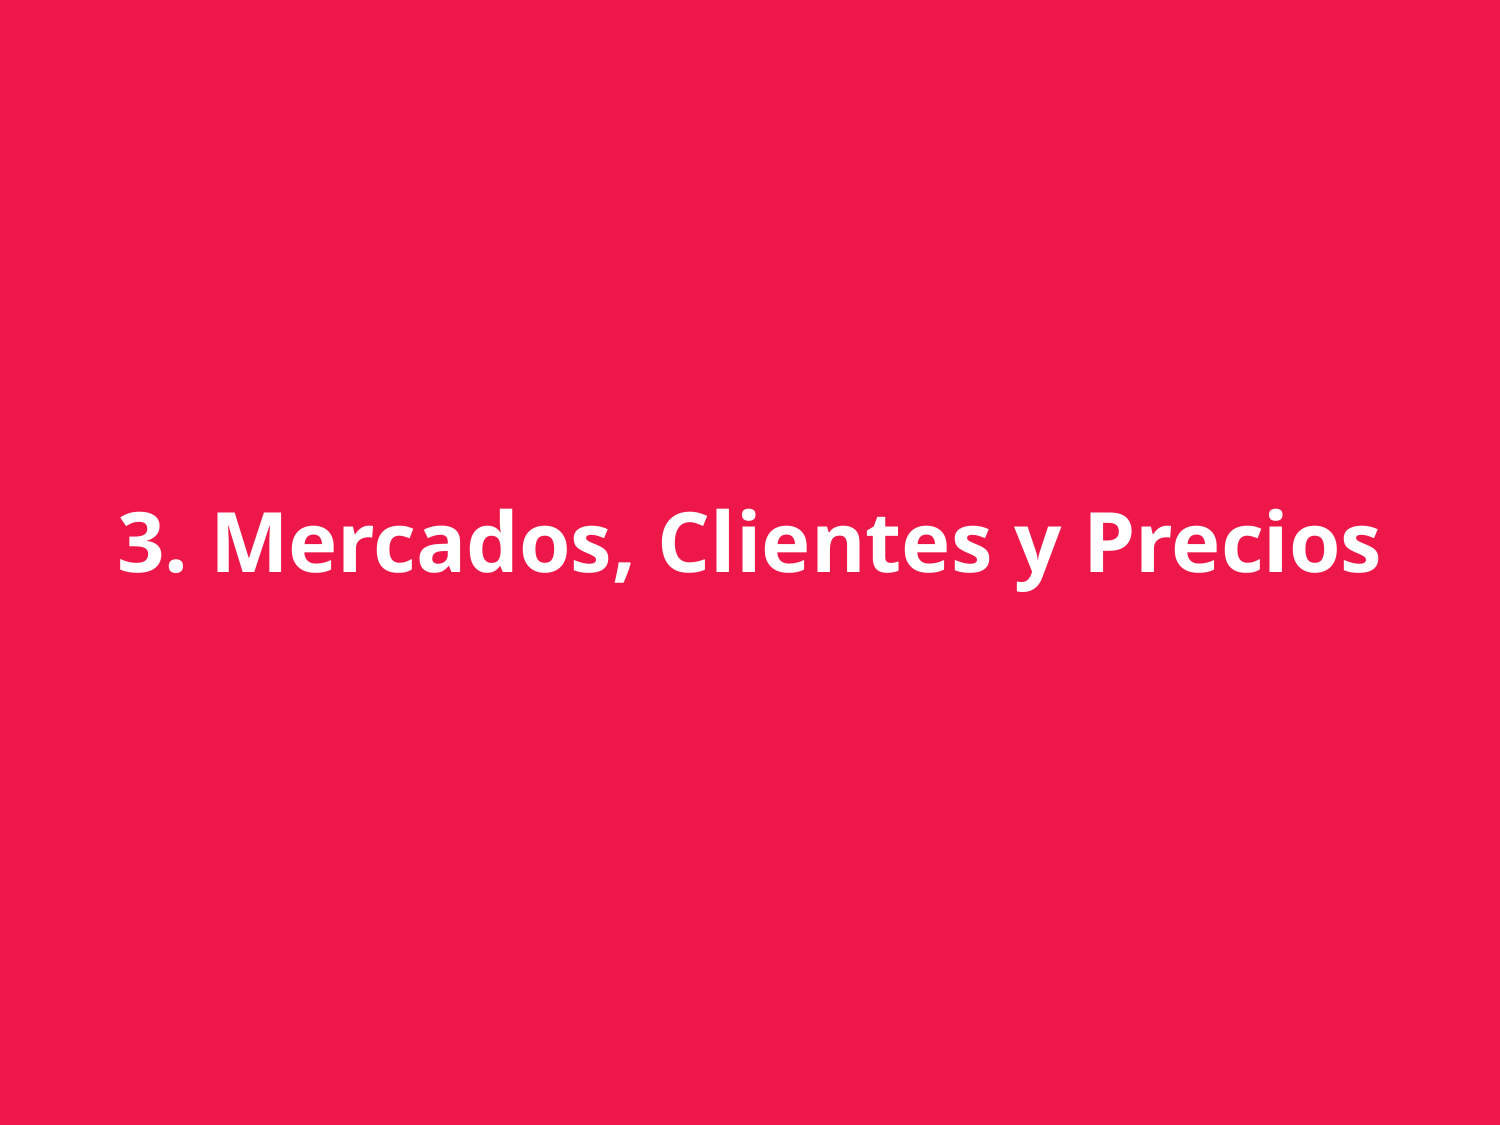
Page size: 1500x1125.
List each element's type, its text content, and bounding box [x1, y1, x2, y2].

title 3. Mercados, Clientes y Precios [75, 445, 1426, 633]
